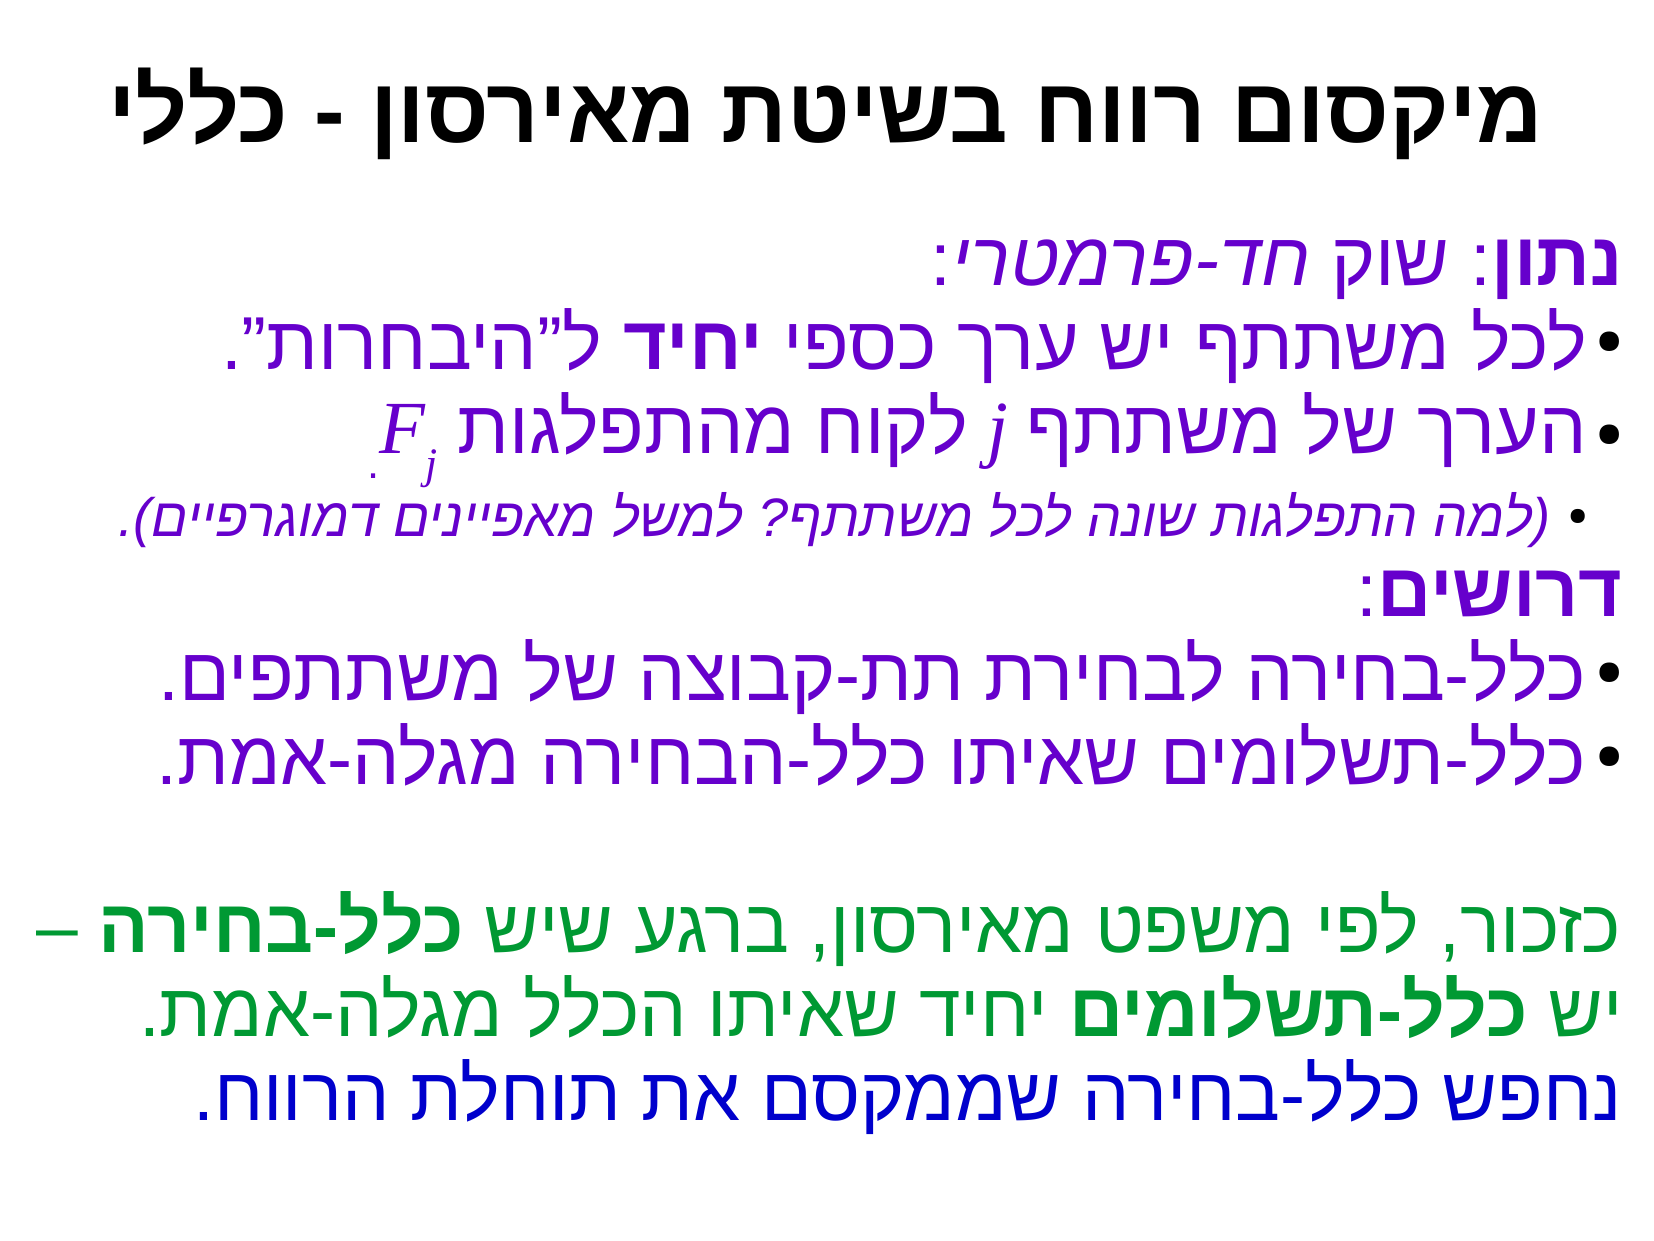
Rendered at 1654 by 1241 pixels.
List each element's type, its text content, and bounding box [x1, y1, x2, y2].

text_box נתון: שוק חד-פרמטרי: לכל משתתף יש ערך כספי יחיד ל”היבחרות”. הערך של משתתף j לקוח מהתפלגות Fj. (למה התפלגות שונה לכל משתתף? למשל מאפיינים דמוגרפיים). דרושים: כלל-בחירה לבחירת תת-קבוצה של משתתפים. כלל-תשלומים שאיתו כלל-הבחירה מגלה-אמת. כזכור, לפי משפט מאירסון, ברגע שיש כלל-בחירה – יש כלל-תשלומים יחיד שאיתו הכלל מגלה-אמת. נחפש כלל-בחירה שממקסם את תוחלת הרווח. [17, 210, 1638, 1232]
title מיקסום רווח בשיטת מאירסון - כללי [0, 0, 1654, 225]
